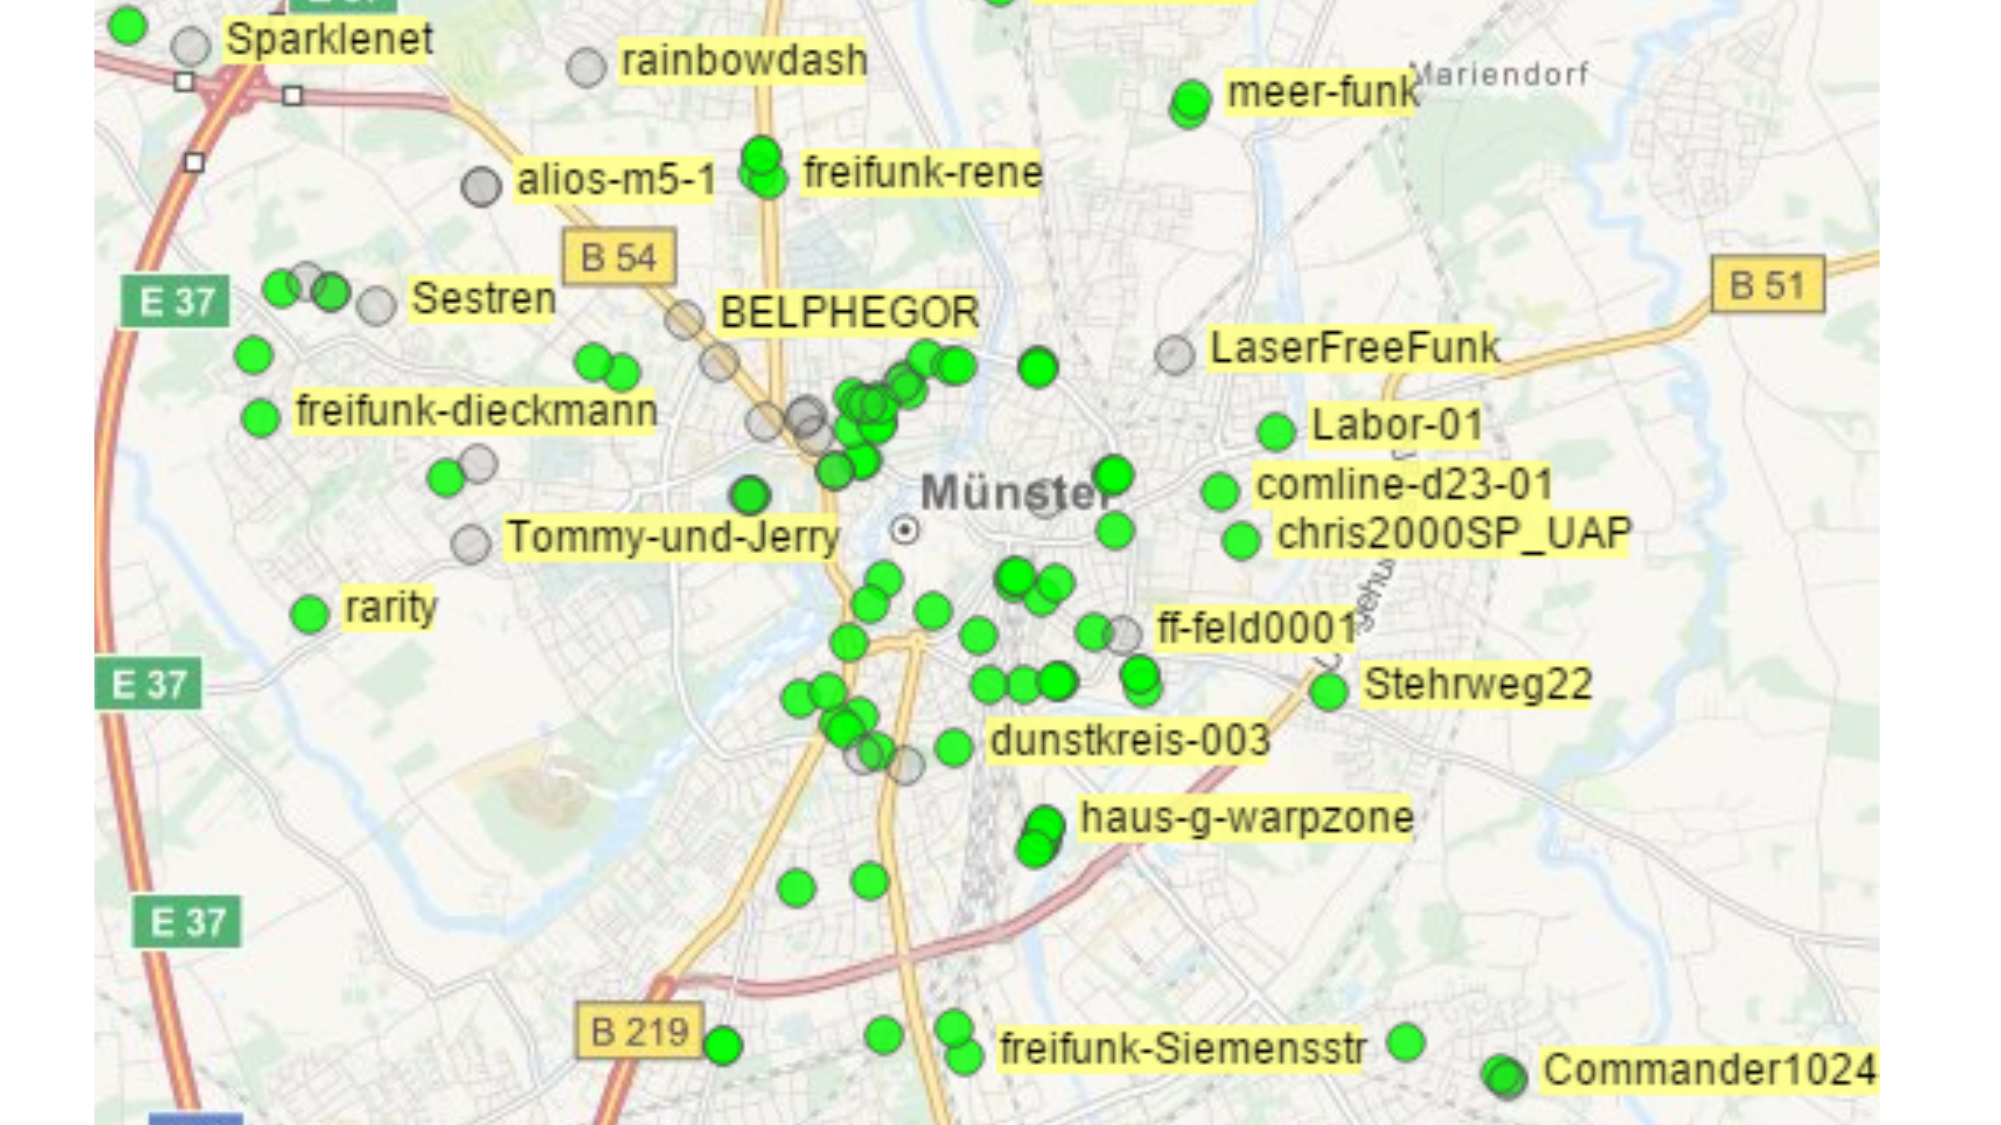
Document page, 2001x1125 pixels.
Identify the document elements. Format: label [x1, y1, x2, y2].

picture [94, 0, 1880, 1125]
